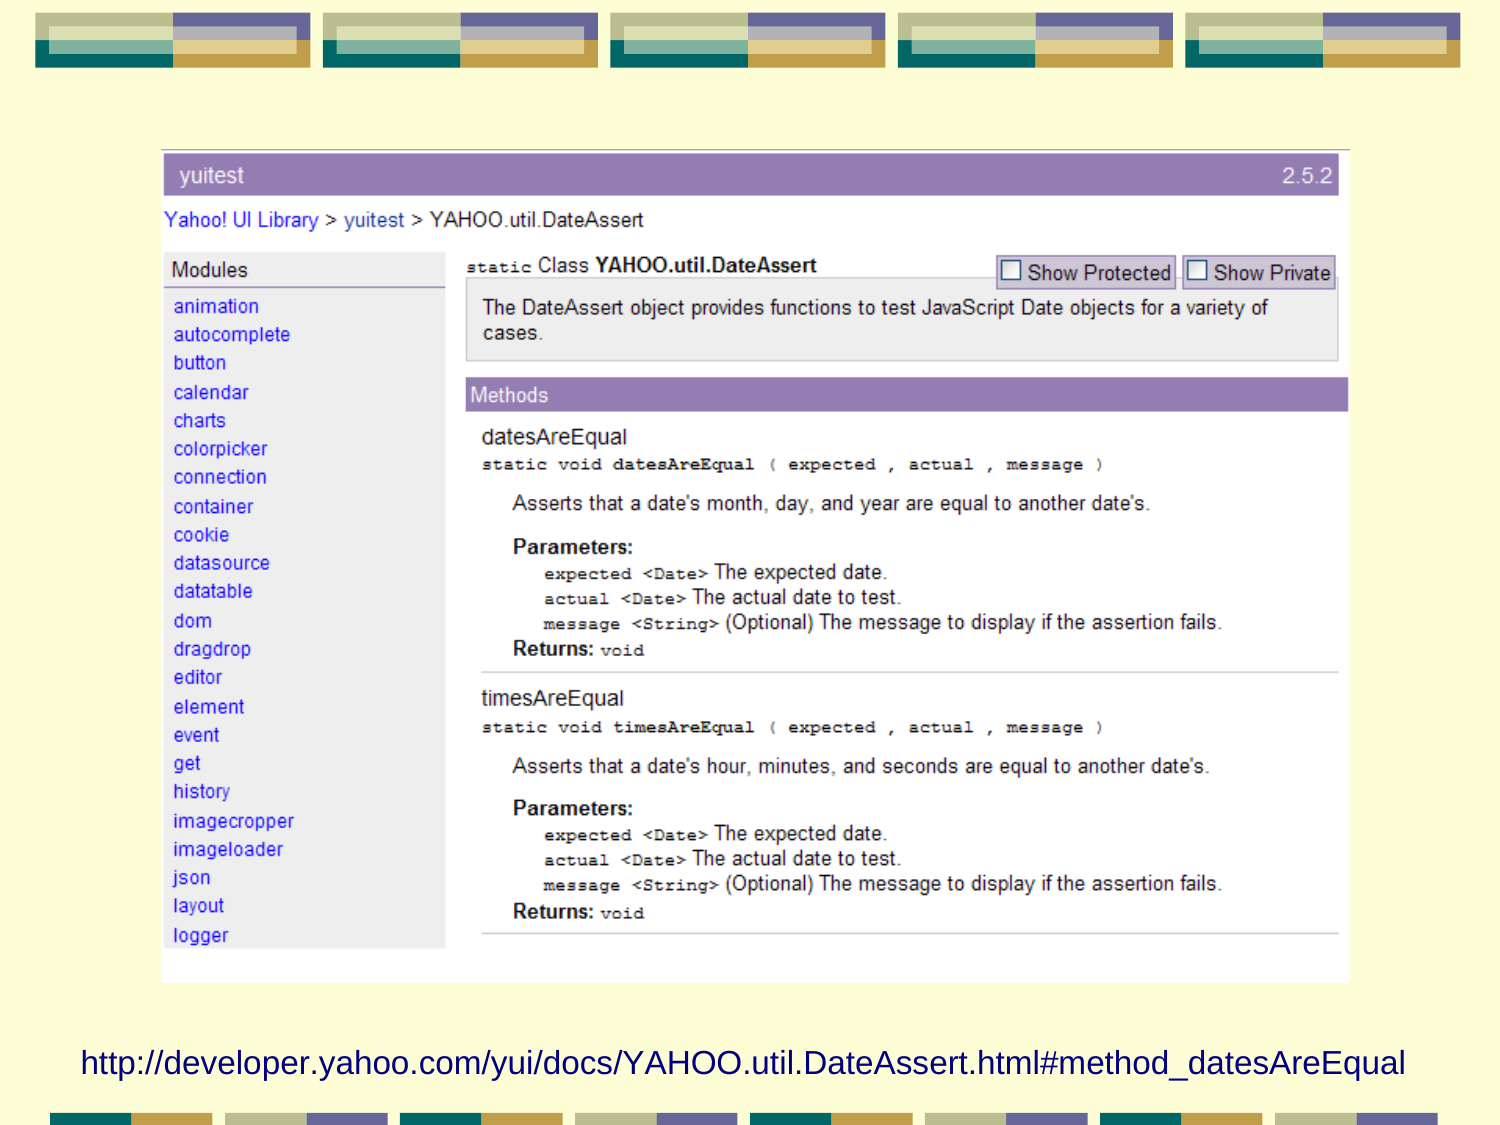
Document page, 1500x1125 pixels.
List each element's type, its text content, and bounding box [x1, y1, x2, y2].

text_box http://developer.yahoo.com/yui/docs/YAHOO.util.DateAssert.html#method_datesAreEqual [9, 1042, 1480, 1103]
picture [161, 149, 1350, 983]
